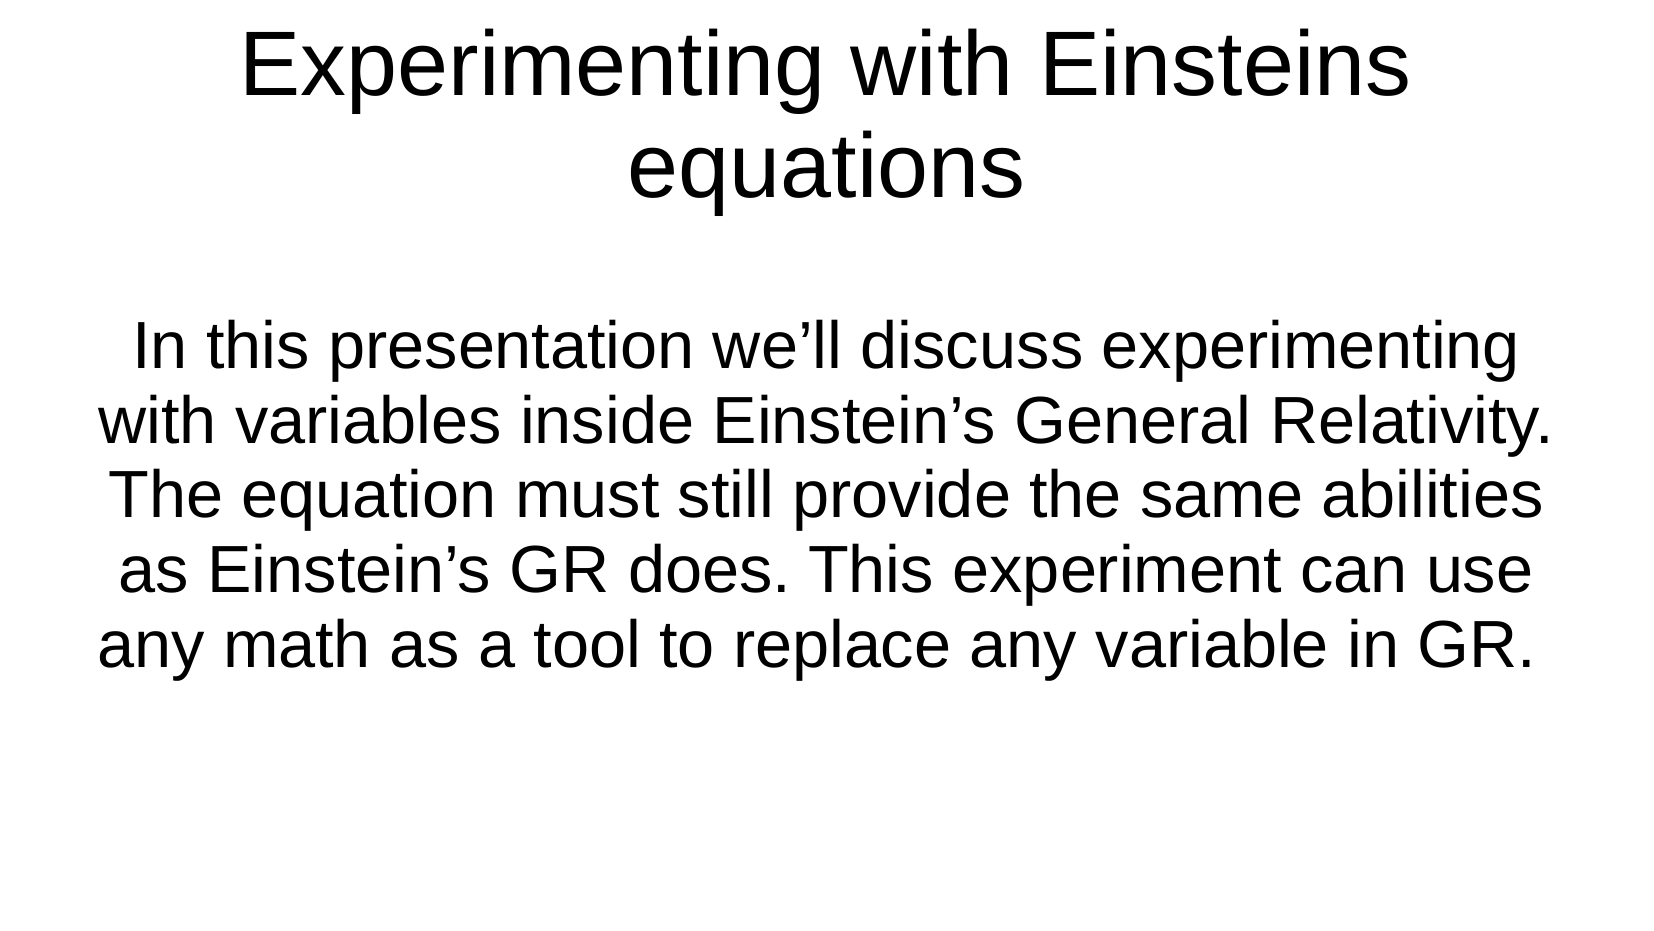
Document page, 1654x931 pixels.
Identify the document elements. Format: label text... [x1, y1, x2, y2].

subtitle In this presentation we’ll discuss experimenting with variables inside Einstein’s General Relativity. The equation must still provide the same abilities as Einstein’s GR does. This experiment can use any math as a tool to replace any variable in GR. [82, 225, 1571, 765]
title Experimenting with Einsteins equations [82, 12, 1571, 218]
